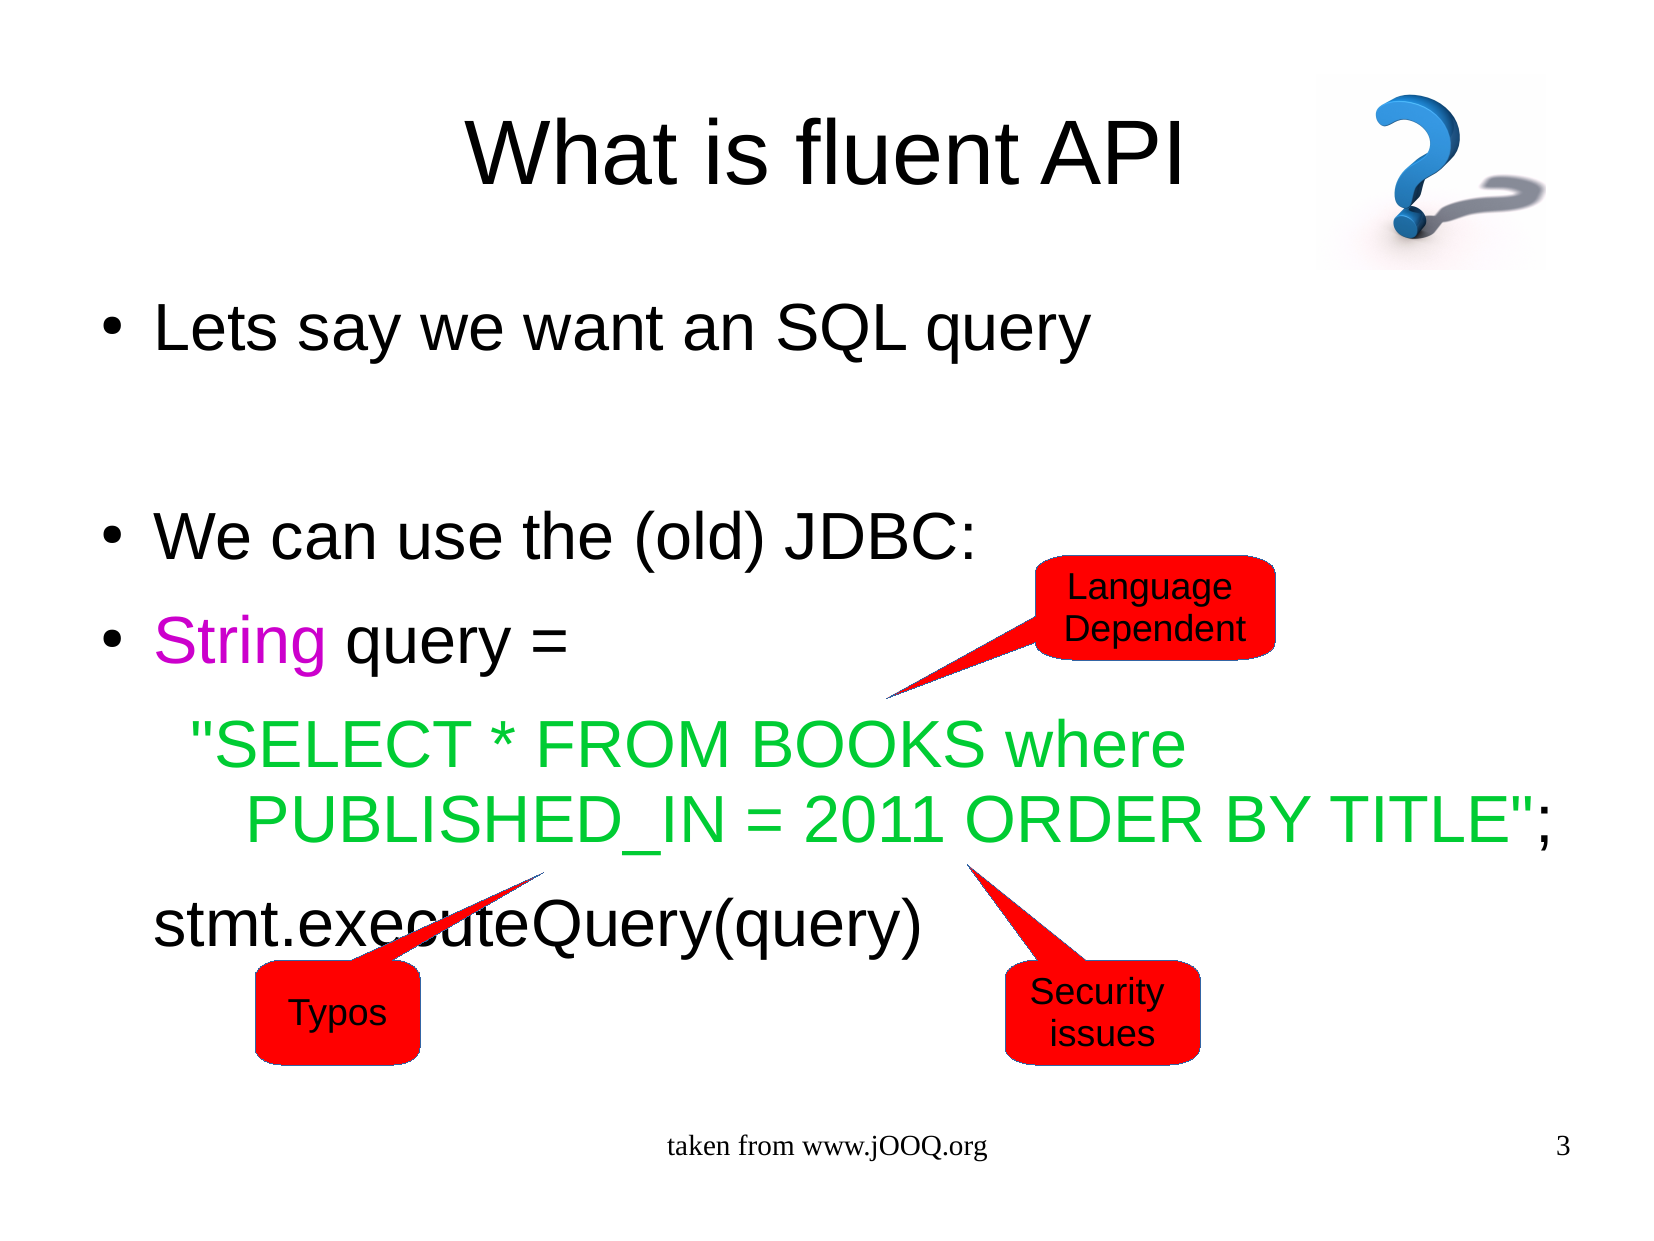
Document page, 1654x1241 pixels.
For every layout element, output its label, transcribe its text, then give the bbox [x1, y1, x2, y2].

text_box Security issues [967, 864, 1201, 1066]
text_box Language Dependent [886, 555, 1276, 699]
title What is fluent API [82, 49, 1571, 257]
text_box Typos [255, 872, 544, 1066]
picture [1316, 74, 1546, 271]
list Lets say we want an SQL query We can use the (old) JDBC: String query = "SELECT * FROM BOOKS where PUBLISHED_IN = 2011 ORDER BY TITLE"; stmt.executeQuery(query) [82, 290, 1571, 1010]
